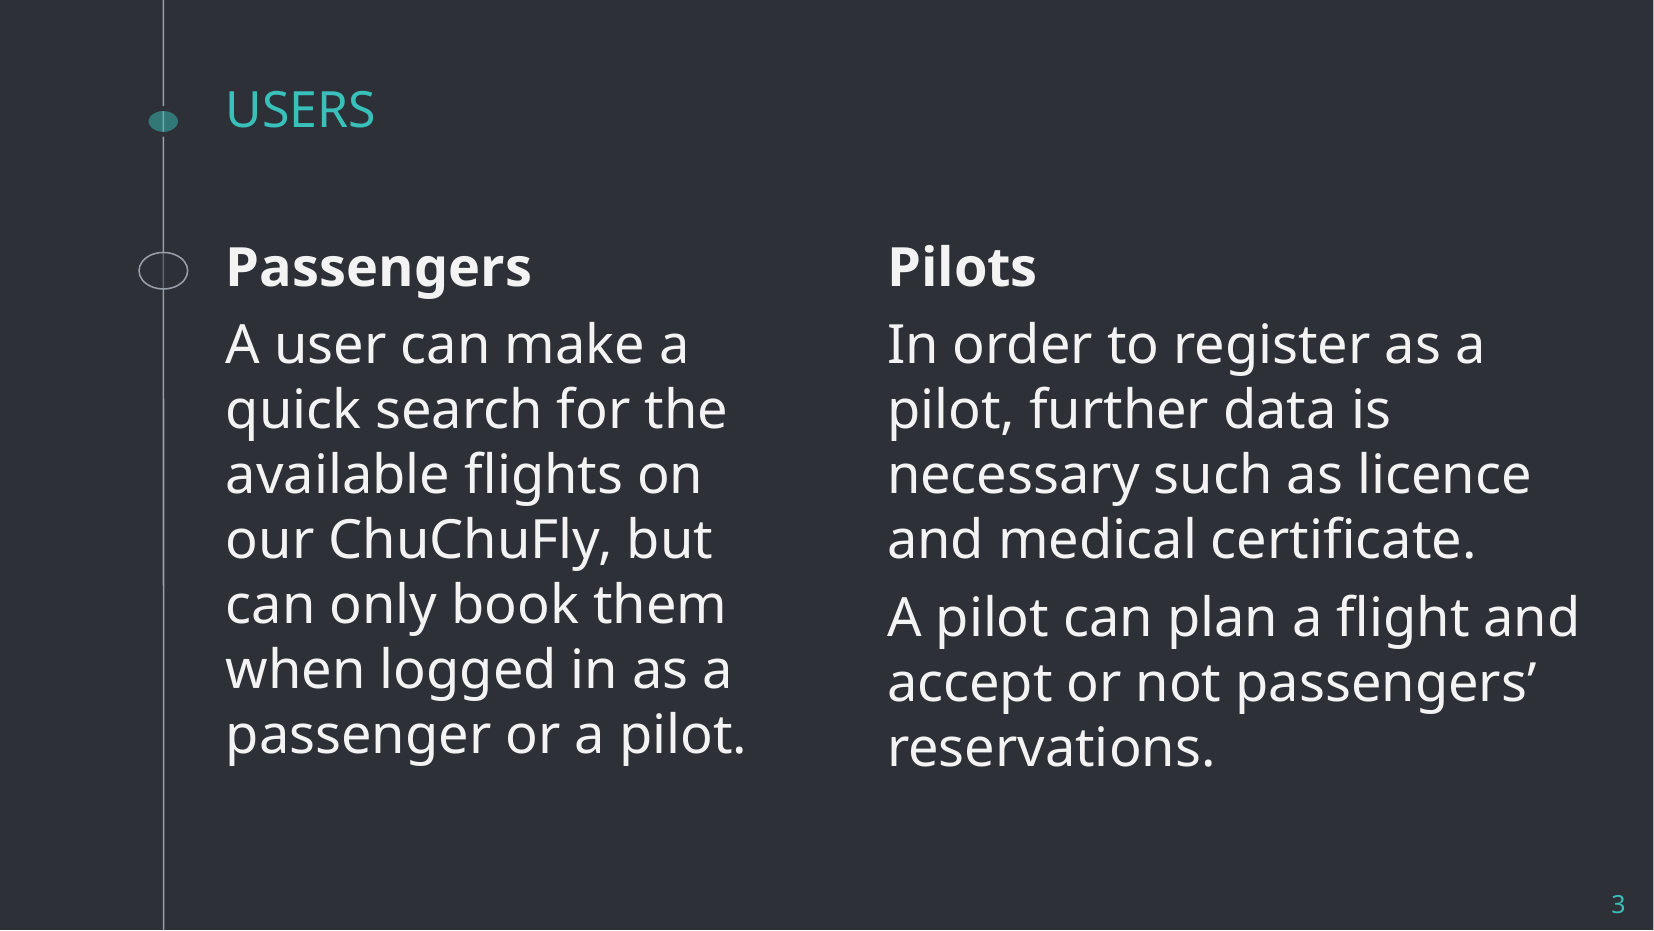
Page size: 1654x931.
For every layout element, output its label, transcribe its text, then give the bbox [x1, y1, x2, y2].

slide_number <numéro> [1541, 873, 1641, 931]
list Passengers A user can make a quick search for the available flights on our ChuChuFly, but can only book them when logged in as a passenger or a pilot. [210, 217, 809, 891]
list Pilots In order to register as a pilot, further data is necessary such as licence and medical certificate. A pilot can plan a flight and accept or not passengers’ reservations. [872, 217, 1619, 792]
title USERS [210, 90, 1451, 153]
